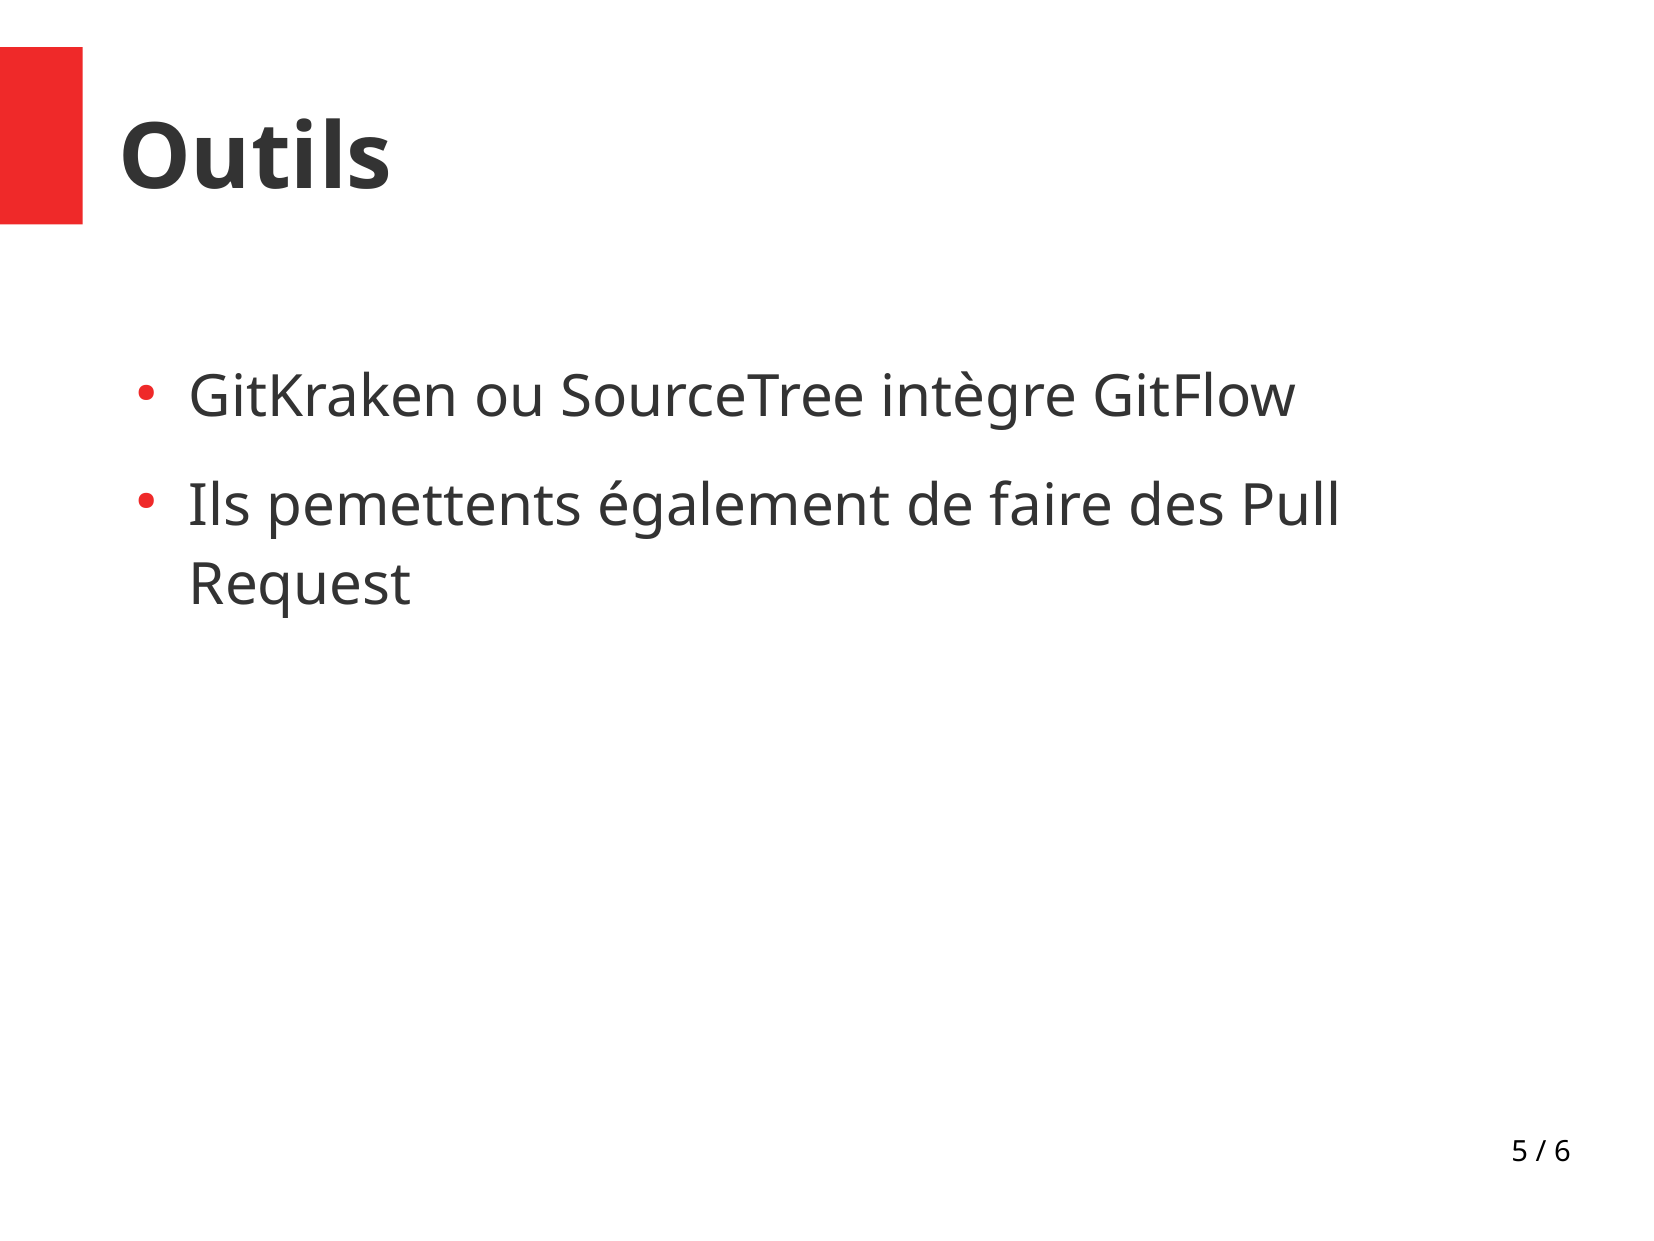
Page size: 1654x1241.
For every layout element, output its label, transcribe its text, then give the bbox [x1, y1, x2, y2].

title Outils [118, 49, 1571, 257]
list GitKraken ou SourceTree intègre GitFlow Ils pemettents également de faire des Pull Request [118, 354, 1536, 1074]
